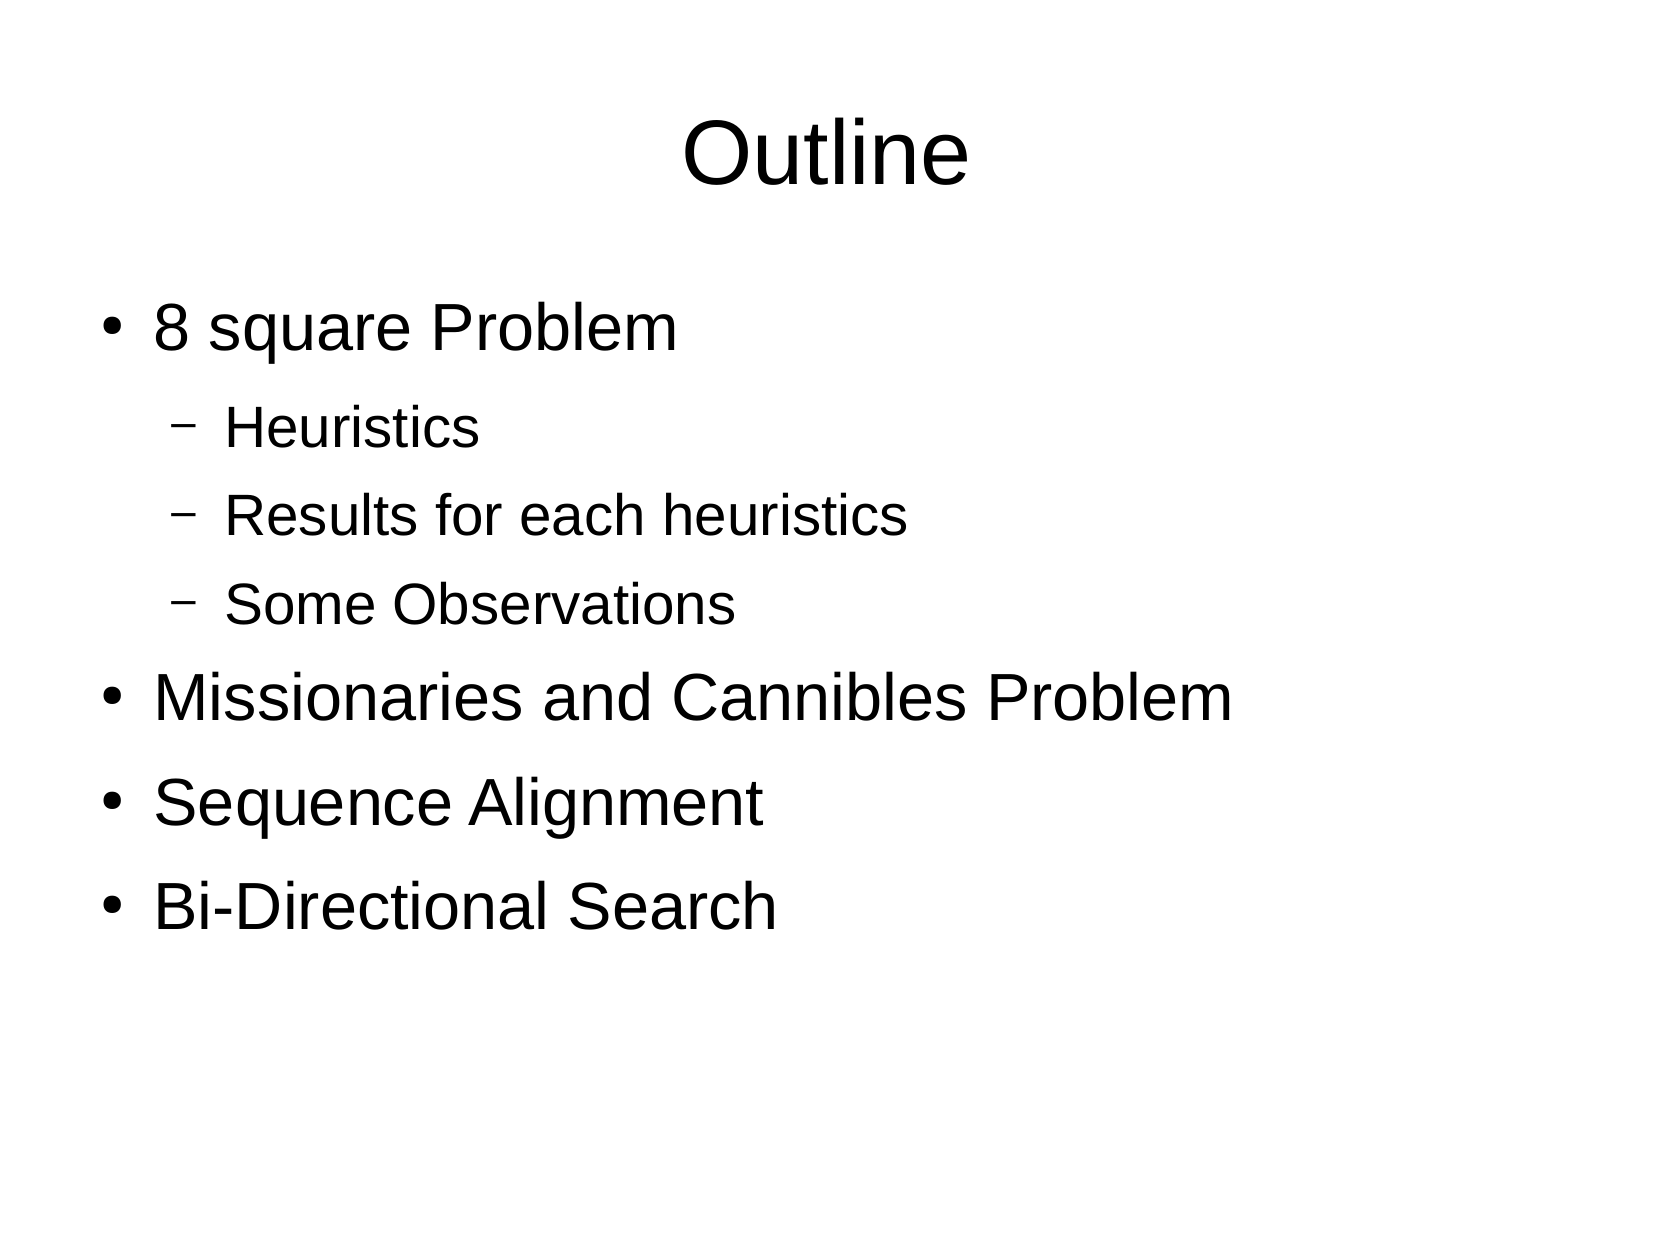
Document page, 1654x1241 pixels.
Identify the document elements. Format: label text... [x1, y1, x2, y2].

list 8 square Problem Heuristics Results for each heuristics Some Observations Missionaries and Cannibles Problem Sequence Alignment Bi-Directional Search [82, 290, 1538, 1010]
title Outline [82, 49, 1571, 257]
